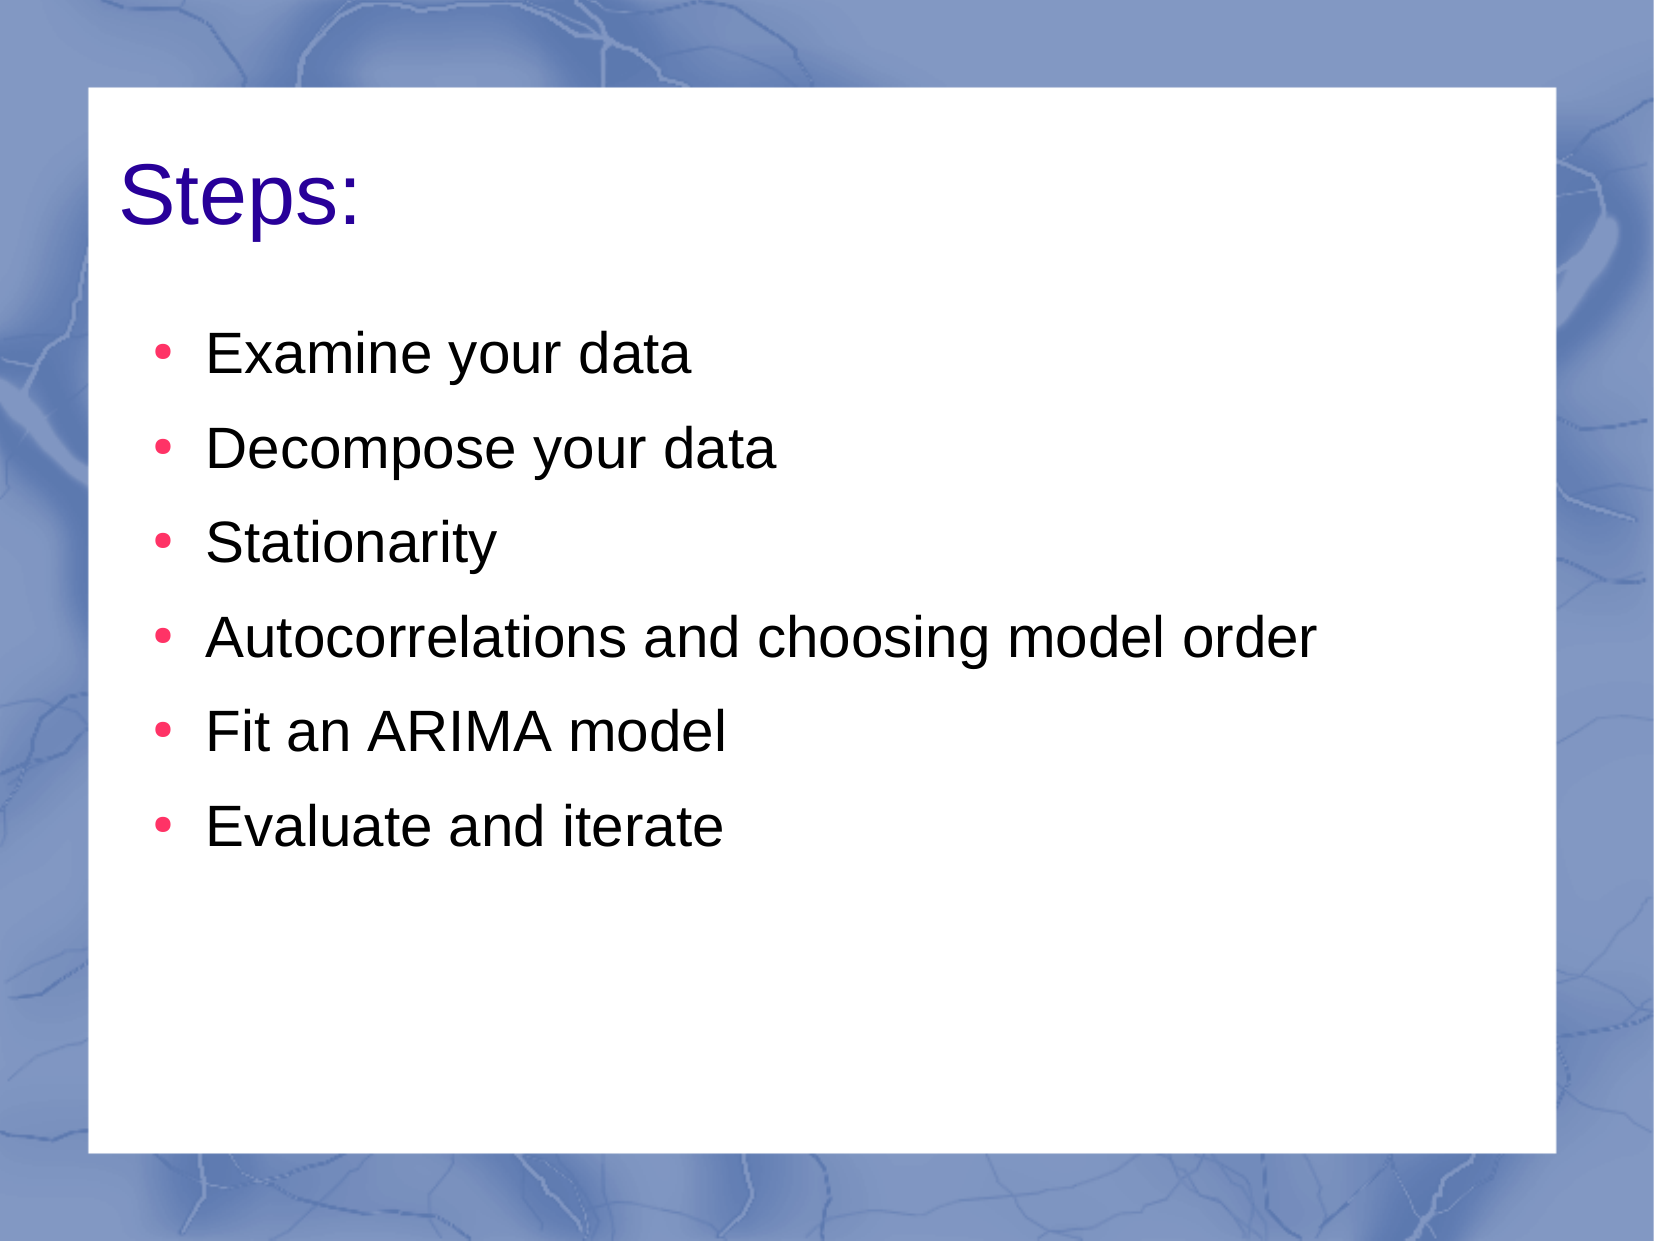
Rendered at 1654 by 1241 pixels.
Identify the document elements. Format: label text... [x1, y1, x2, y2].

list Examine your data Decompose your data Stationarity Autocorrelations and choosing model order Fit an ARIMA model Evaluate and iterate [135, 320, 1494, 1006]
picture [0, 0, 1654, 1241]
title Steps: [118, 90, 1536, 298]
